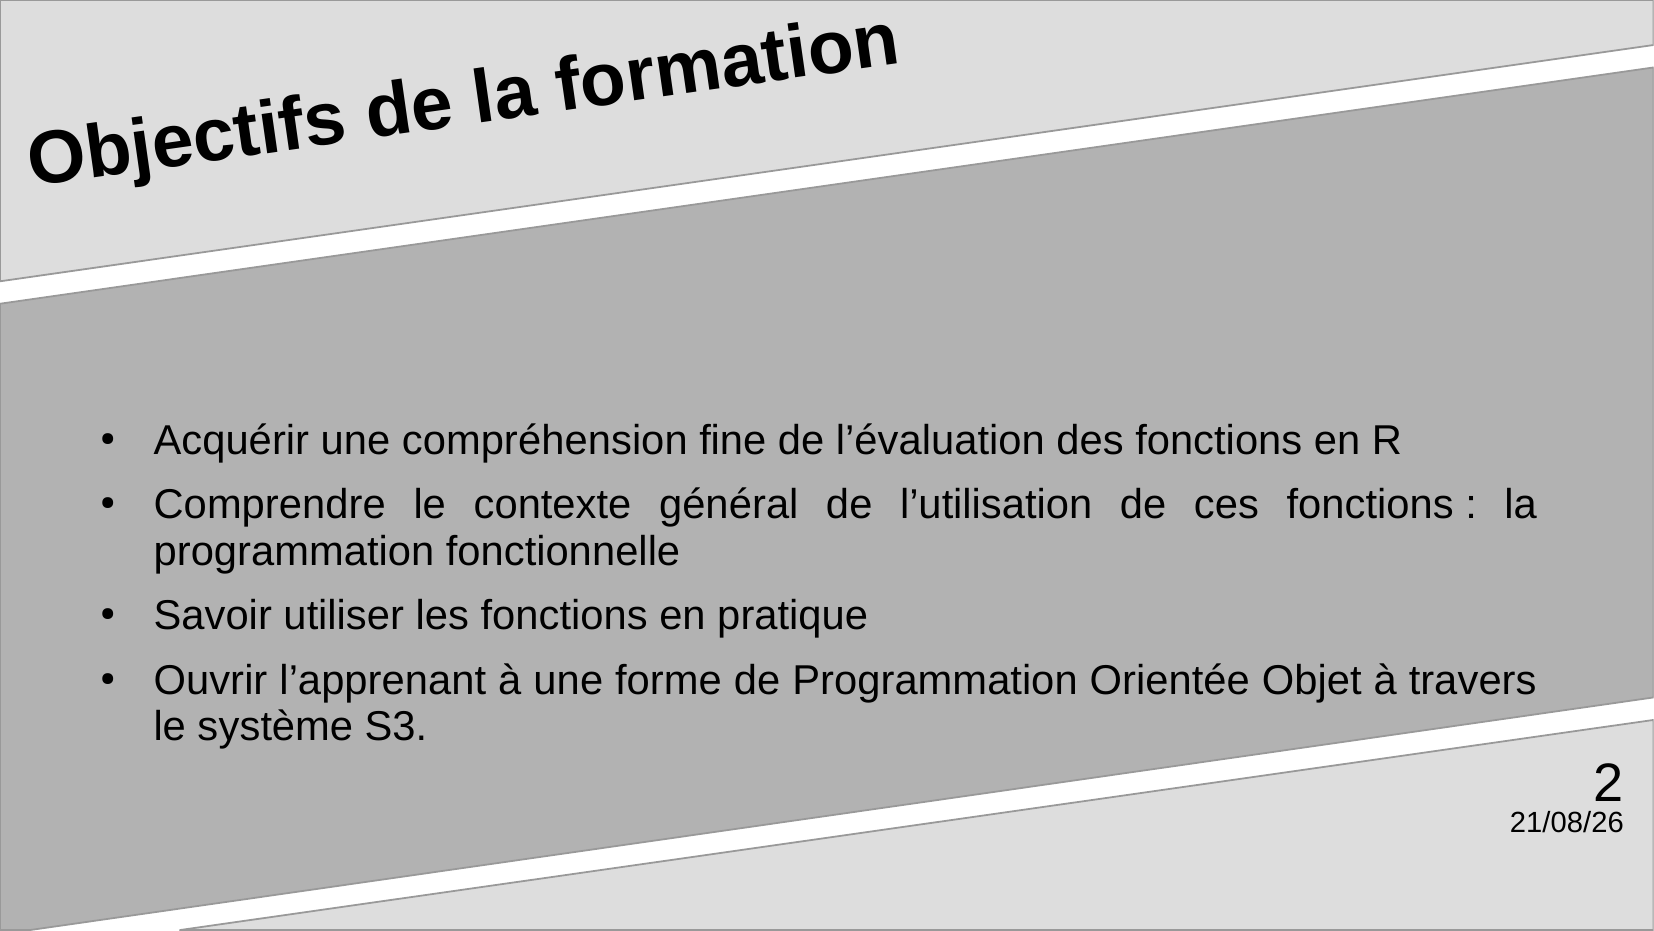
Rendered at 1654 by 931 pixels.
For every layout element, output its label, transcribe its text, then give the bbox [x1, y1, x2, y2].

list Acquérir une compréhension fine de l’évaluation des fonctions en R Comprendre le contexte général de l’utilisation de ces fonctions : la programmation fonctionnelle Savoir utiliser les fonctions en pratique Ouvrir l’apprenant à une forme de Programmation Orientée Objet à travers le système S3. [82, 416, 1538, 768]
title Objectifs de la formation [16, 0, 1502, 245]
